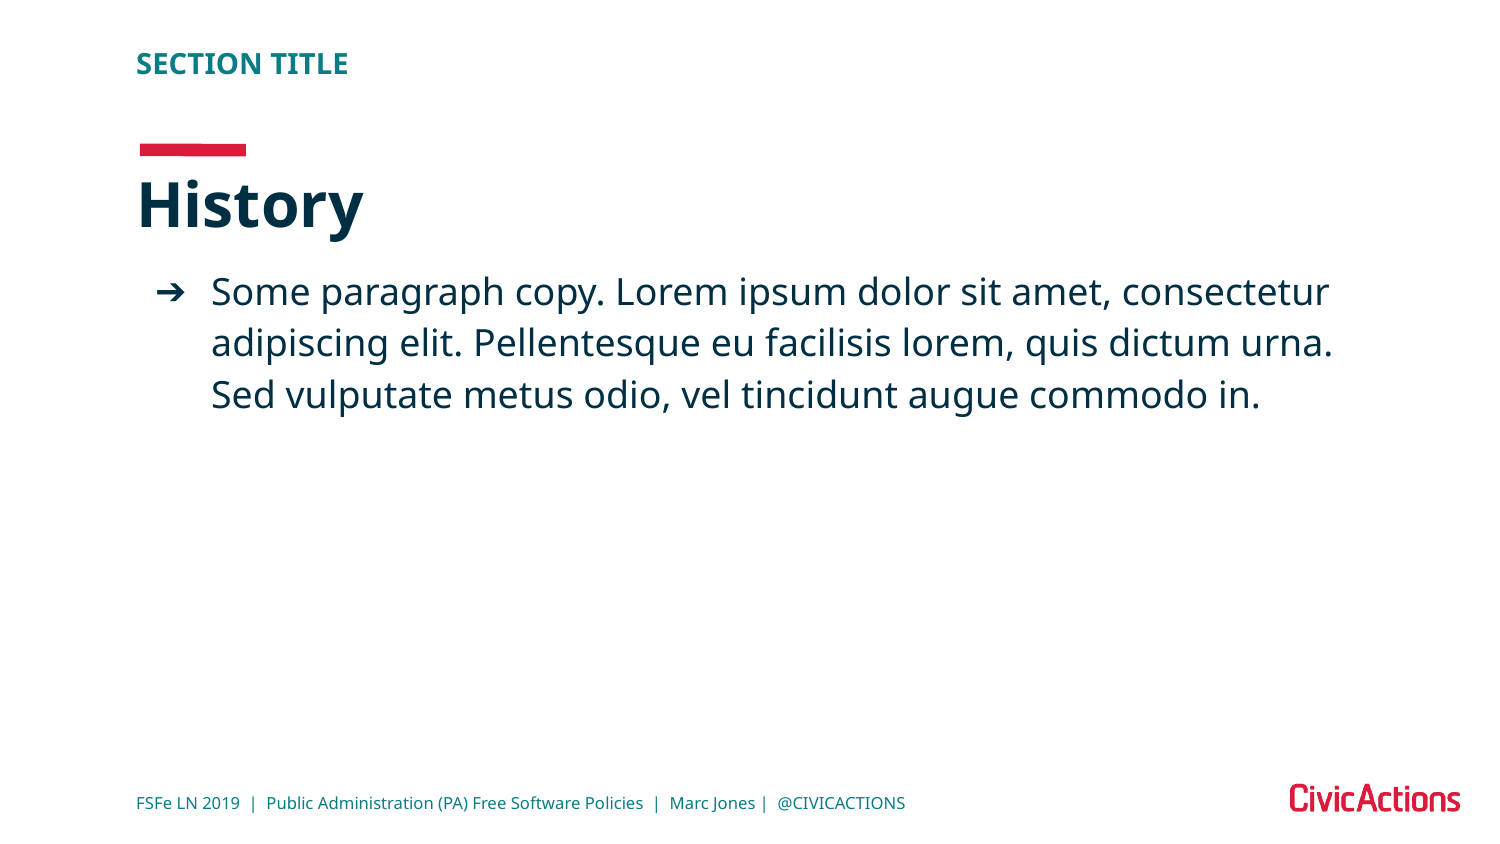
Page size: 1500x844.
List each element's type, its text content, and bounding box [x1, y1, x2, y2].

list History Some paragraph copy. Lorem ipsum dolor sit amet, consectetur adipiscing elit. Pellentesque eu facilisis lorem, quis dictum urna. Sed vulputate metus odio, vel tincidunt augue commodo in. [121, 150, 1375, 750]
title SECTION TITLE [121, 30, 1375, 112]
text_box FSFe LN 2019 | Public Administration (PA) Free Software Policies | Marc Jones | @CIVICACTIONS [121, 778, 1467, 817]
